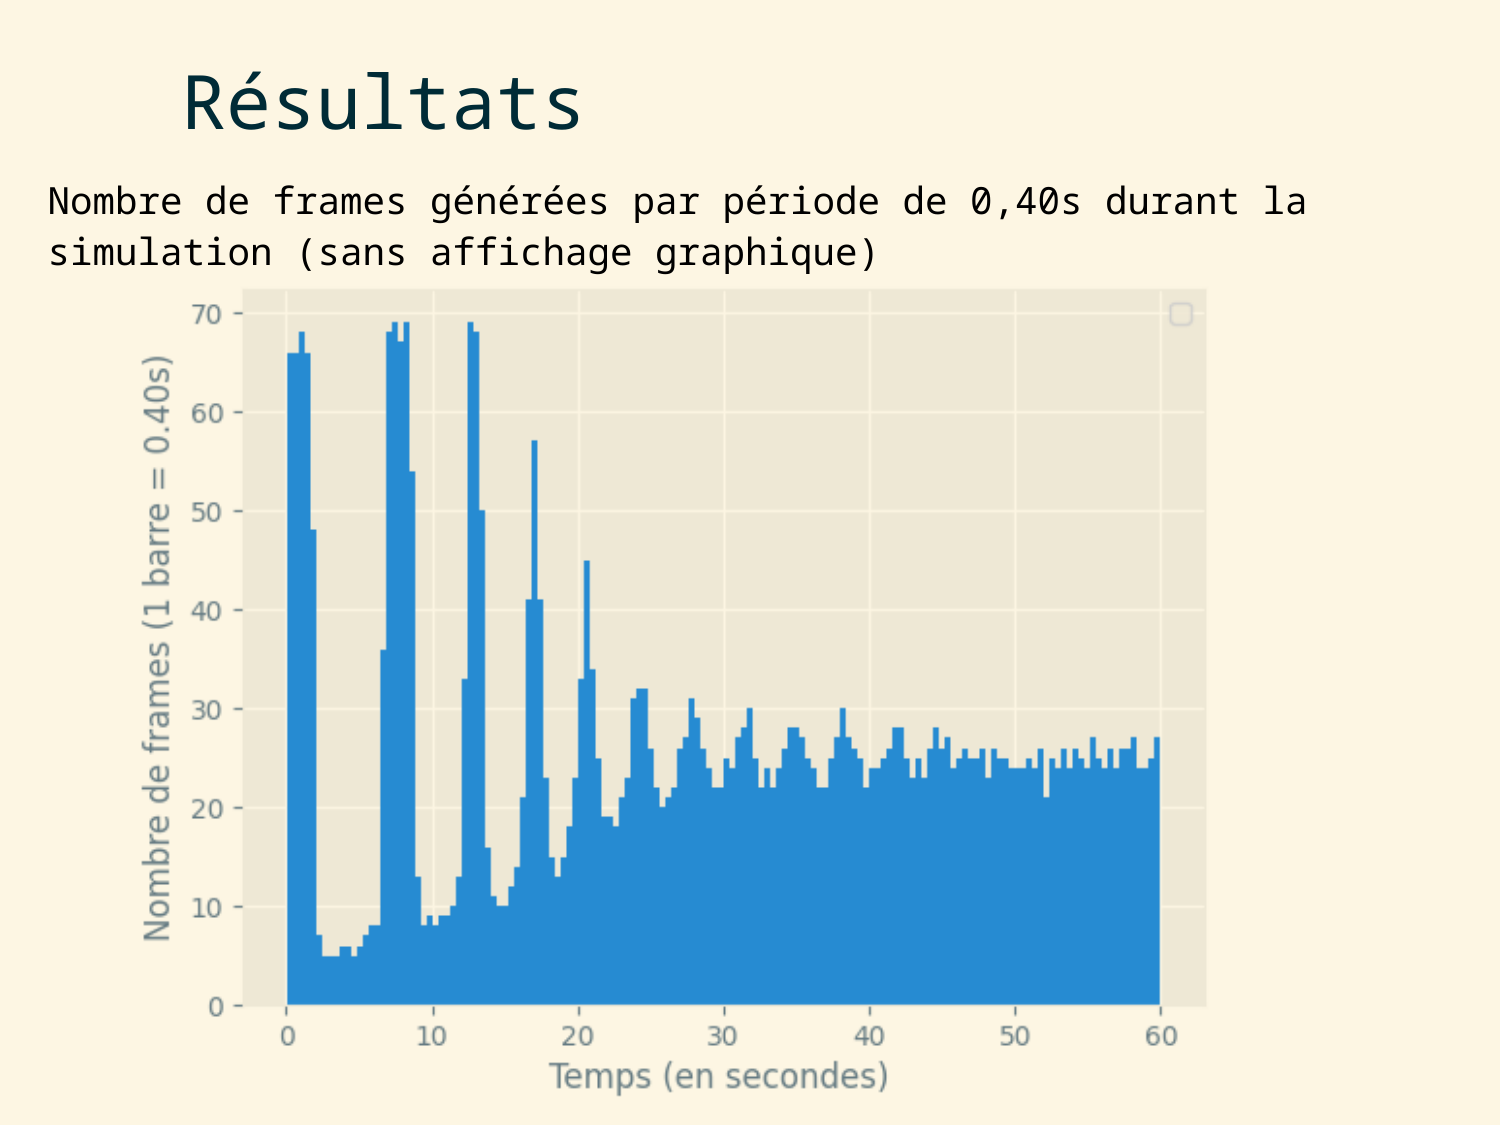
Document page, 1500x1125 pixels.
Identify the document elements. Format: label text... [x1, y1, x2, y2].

title Résultats [118, 22, 650, 166]
picture [88, 284, 1329, 1108]
text_box Nombre de frames générées par période de 0,40s durant la simulation (sans affichage graphique) [32, 166, 1500, 284]
